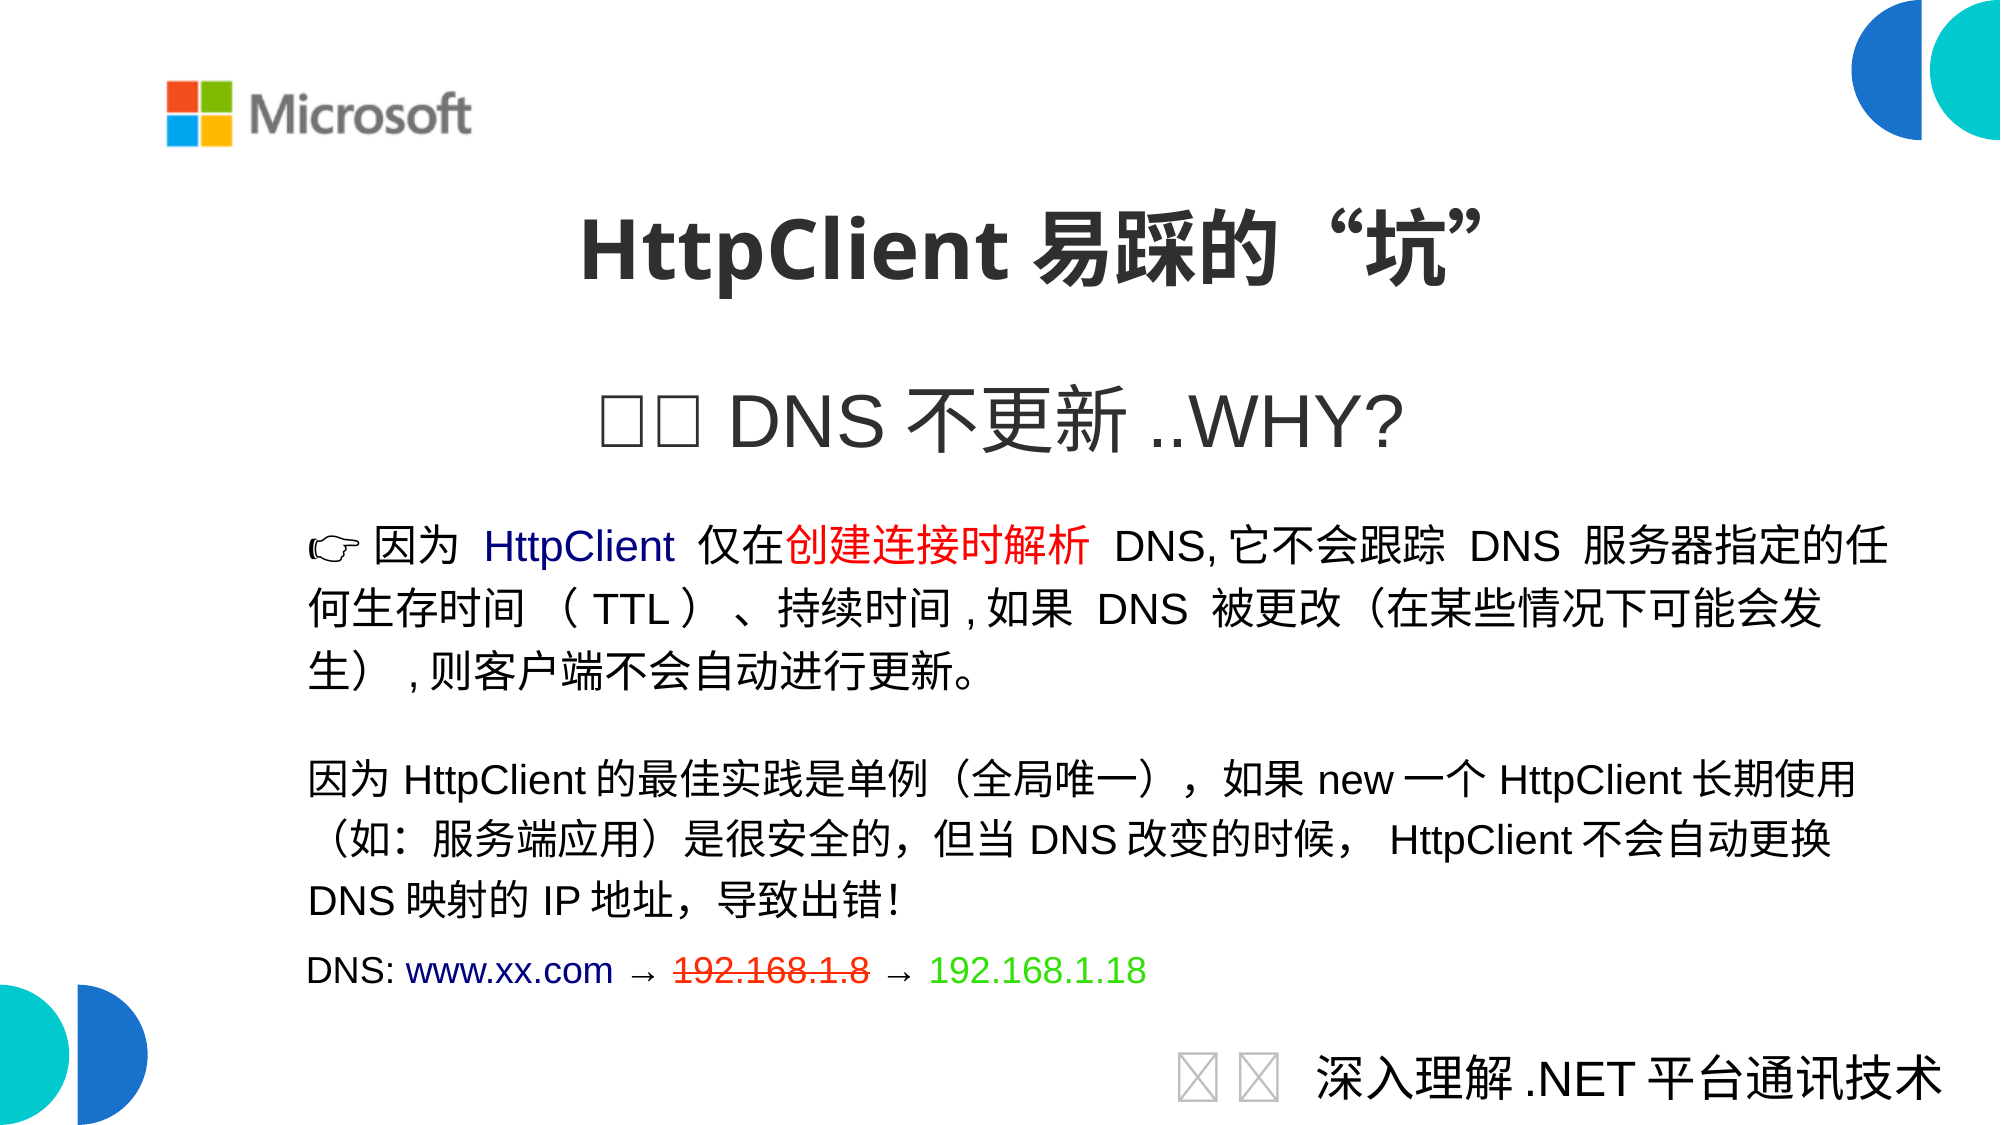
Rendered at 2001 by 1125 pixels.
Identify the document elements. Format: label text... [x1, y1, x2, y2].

text_box 👉因为 HttpClient 仅在创建连接时解析 DNS,它不会跟踪 DNS 服务器指定的任何生存时间 （TTL） 、持续时间,如果 DNS 被更改（在某些情况下可能会发生）,则客户端不会自动进行更新。 因为HttpClient的最佳实践是单例（全局唯一），如果new一个HttpClient长期使用（如：服务端应用）是很安全的，但当DNS改变的时候，HttpClient不会自动更换DNS映射的IP地址，导致出错！ [292, 503, 1940, 903]
text_box DNS: www.xx.com → 192.168.1.8 → 192.168.1.18 [291, 942, 1163, 1000]
subtitle 🚀 🚀 深入理解.NET平台通讯技术 [1173, 1046, 1952, 1107]
title HttpClient易踩的“坑” [192, 153, 1916, 340]
text_box 🚀🚀 DNS不更新..WHY? [206, 319, 1793, 533]
picture [85, 41, 552, 189]
